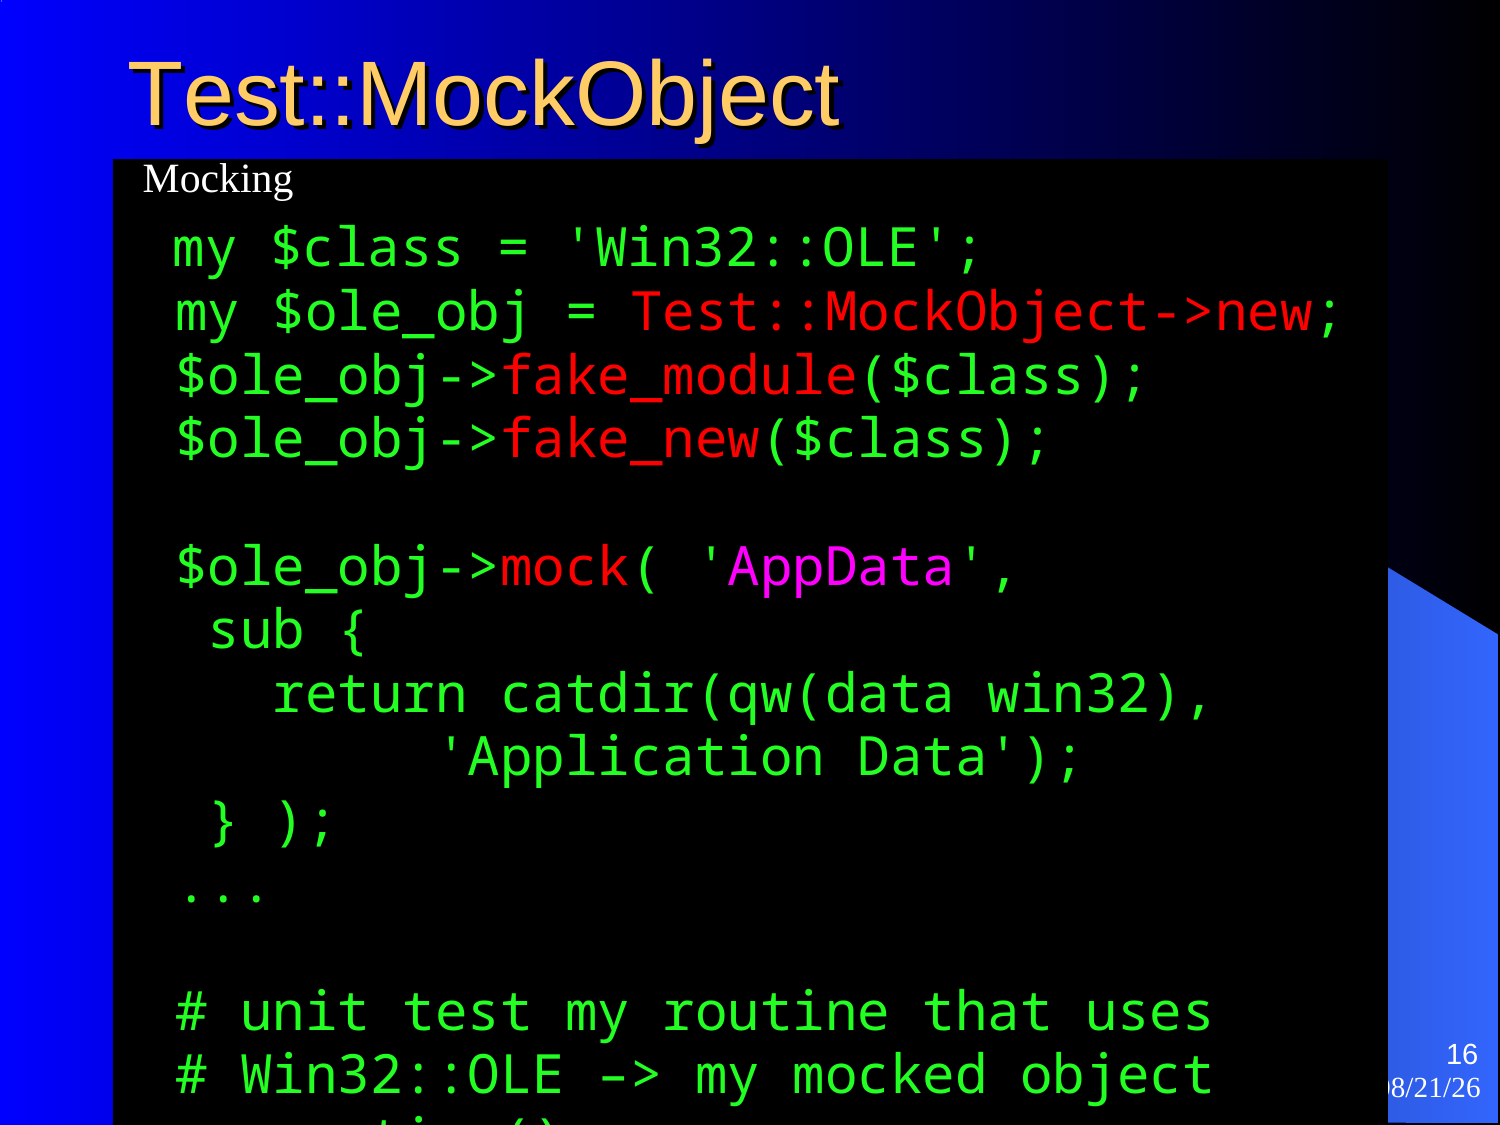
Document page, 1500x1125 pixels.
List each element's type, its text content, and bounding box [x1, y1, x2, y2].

title Test::MockObject [112, 0, 1438, 188]
list Mocking my $class = 'Win32::OLE'; my $ole_obj = Test::MockObject->new; $ole_obj->fake_module($class); $ole_obj->fake_new($class); $ole_obj->mock( 'AppData', sub { return catdir(qw(data win32), 'Application Data'); } ); ... # unit test my routine that uses # Win32::OLE –> my mocked object my_routine(); [112, 159, 1388, 1096]
